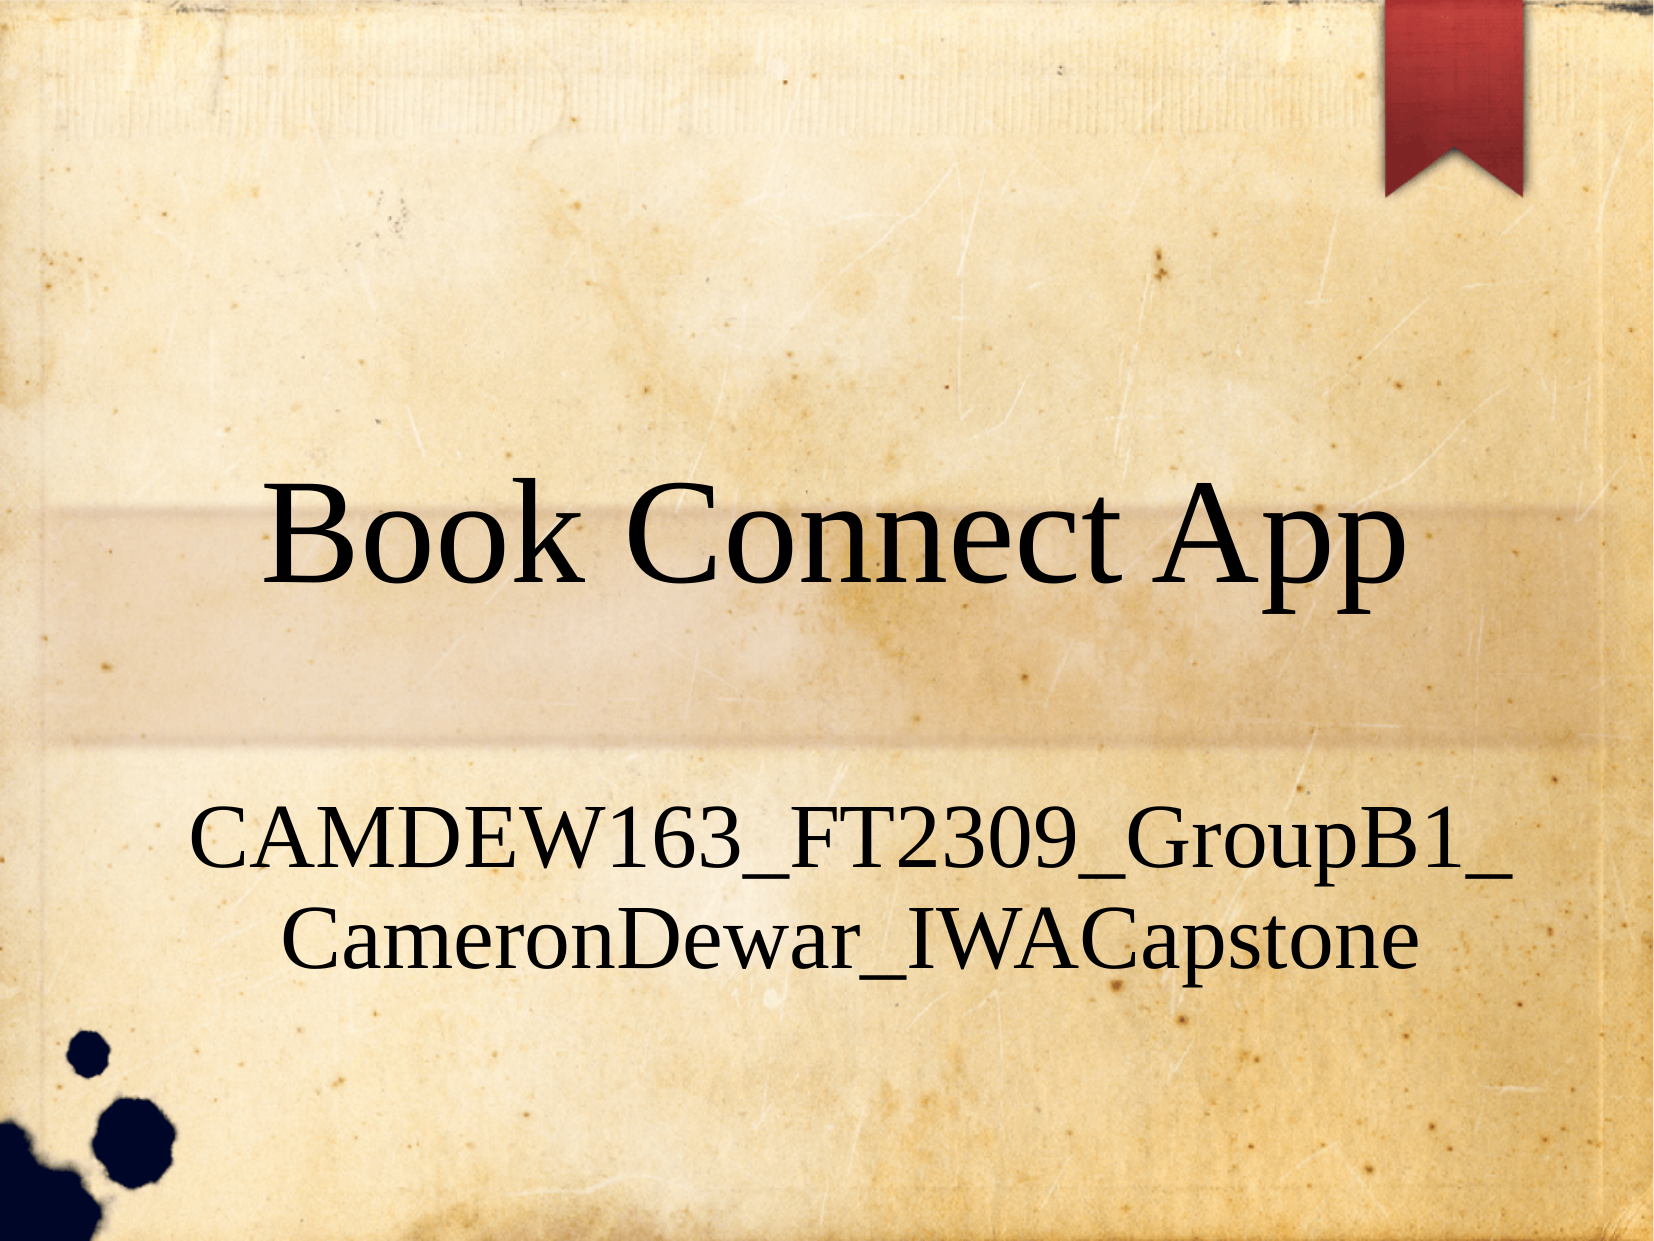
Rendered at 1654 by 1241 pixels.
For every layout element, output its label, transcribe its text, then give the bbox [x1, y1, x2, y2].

picture [0, 0, 1654, 1241]
title Book Connect App [76, 354, 1595, 709]
list CAMDEW163_FT2309_GroupB1_CameronDewar_IWACapstone [88, 785, 1544, 1211]
